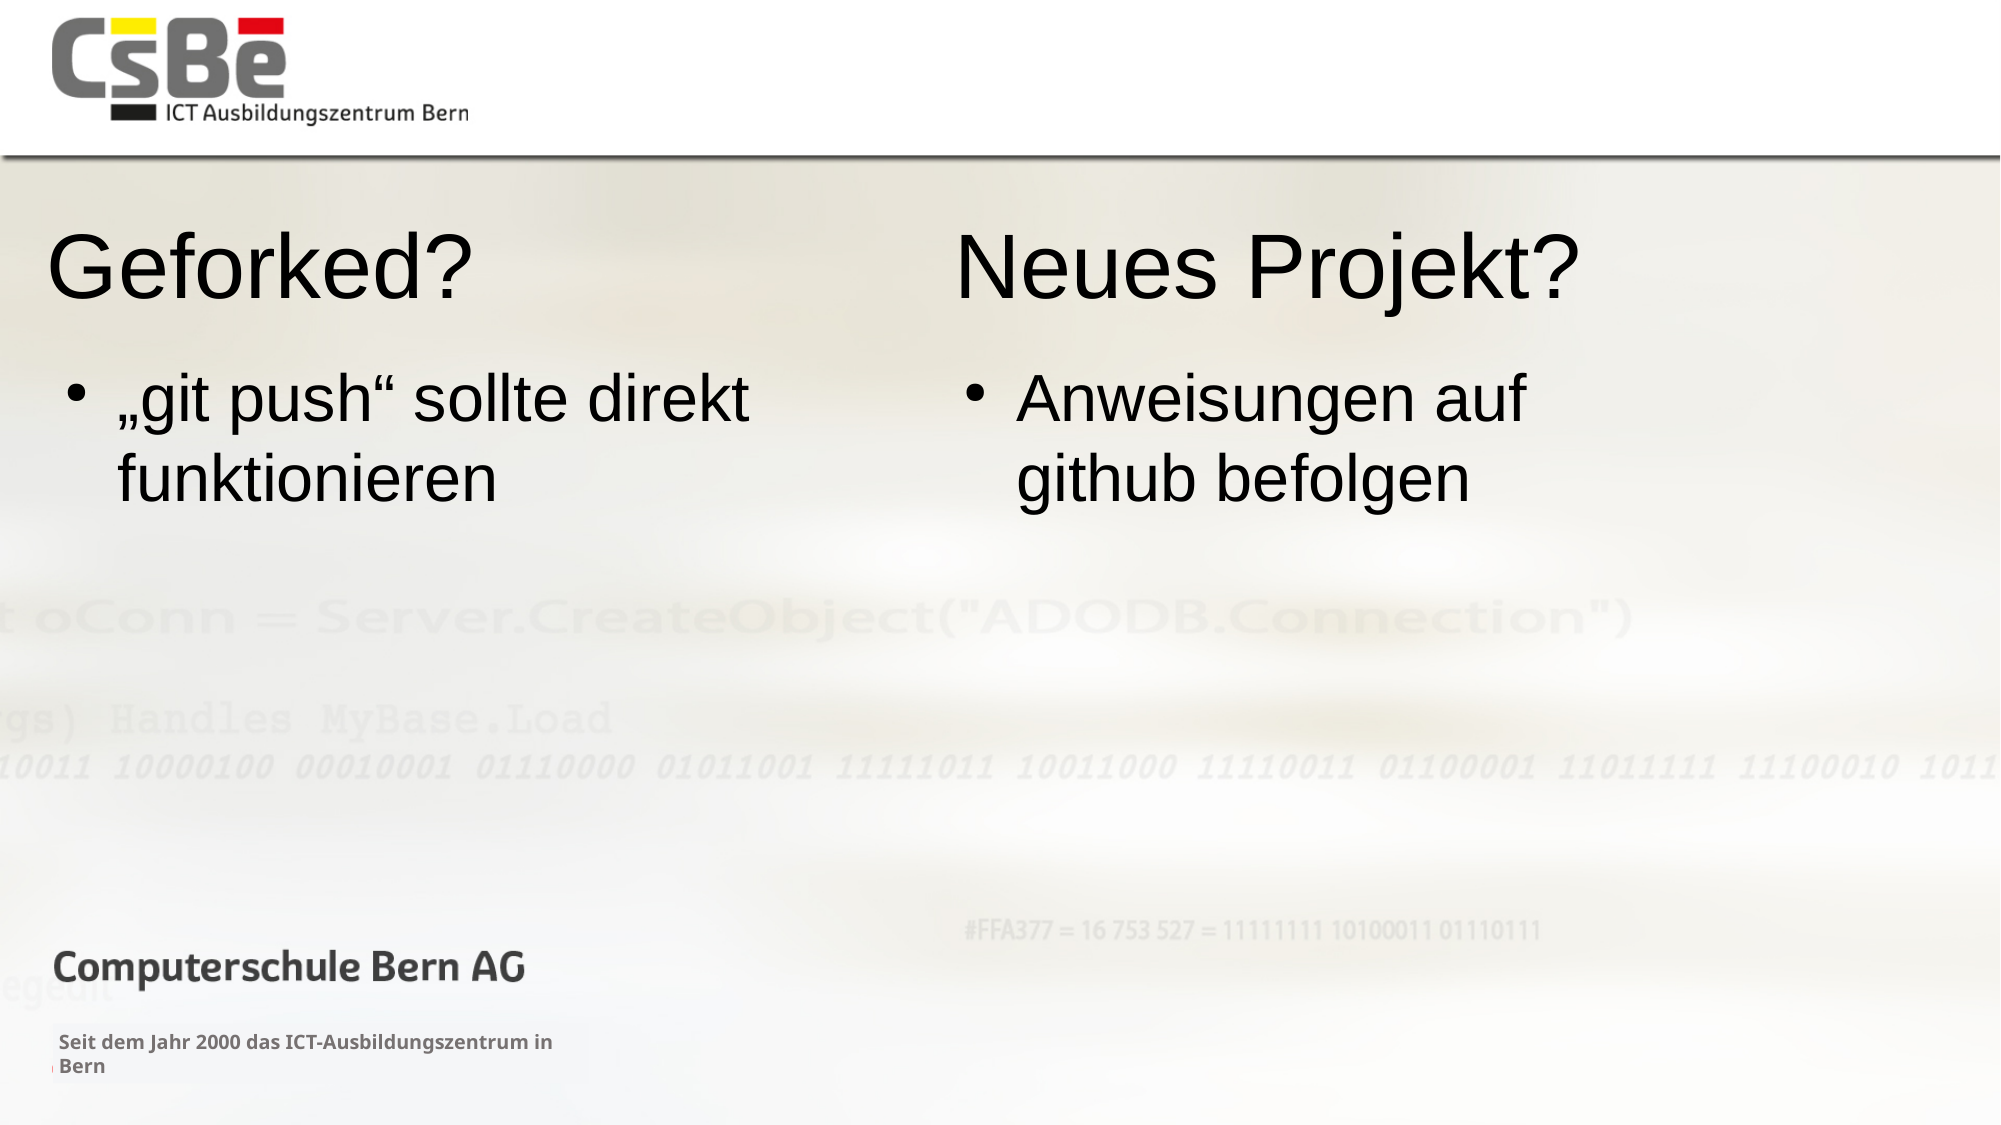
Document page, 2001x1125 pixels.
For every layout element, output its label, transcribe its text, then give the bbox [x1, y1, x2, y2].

list Anweisungen auf github befolgen [945, 354, 1727, 886]
list Geforked? [46, 206, 826, 355]
list „git push“ sollte direkt funktionieren [46, 354, 829, 886]
picture [0, 0, 2001, 1125]
list Neues Projekt? [954, 206, 1734, 355]
